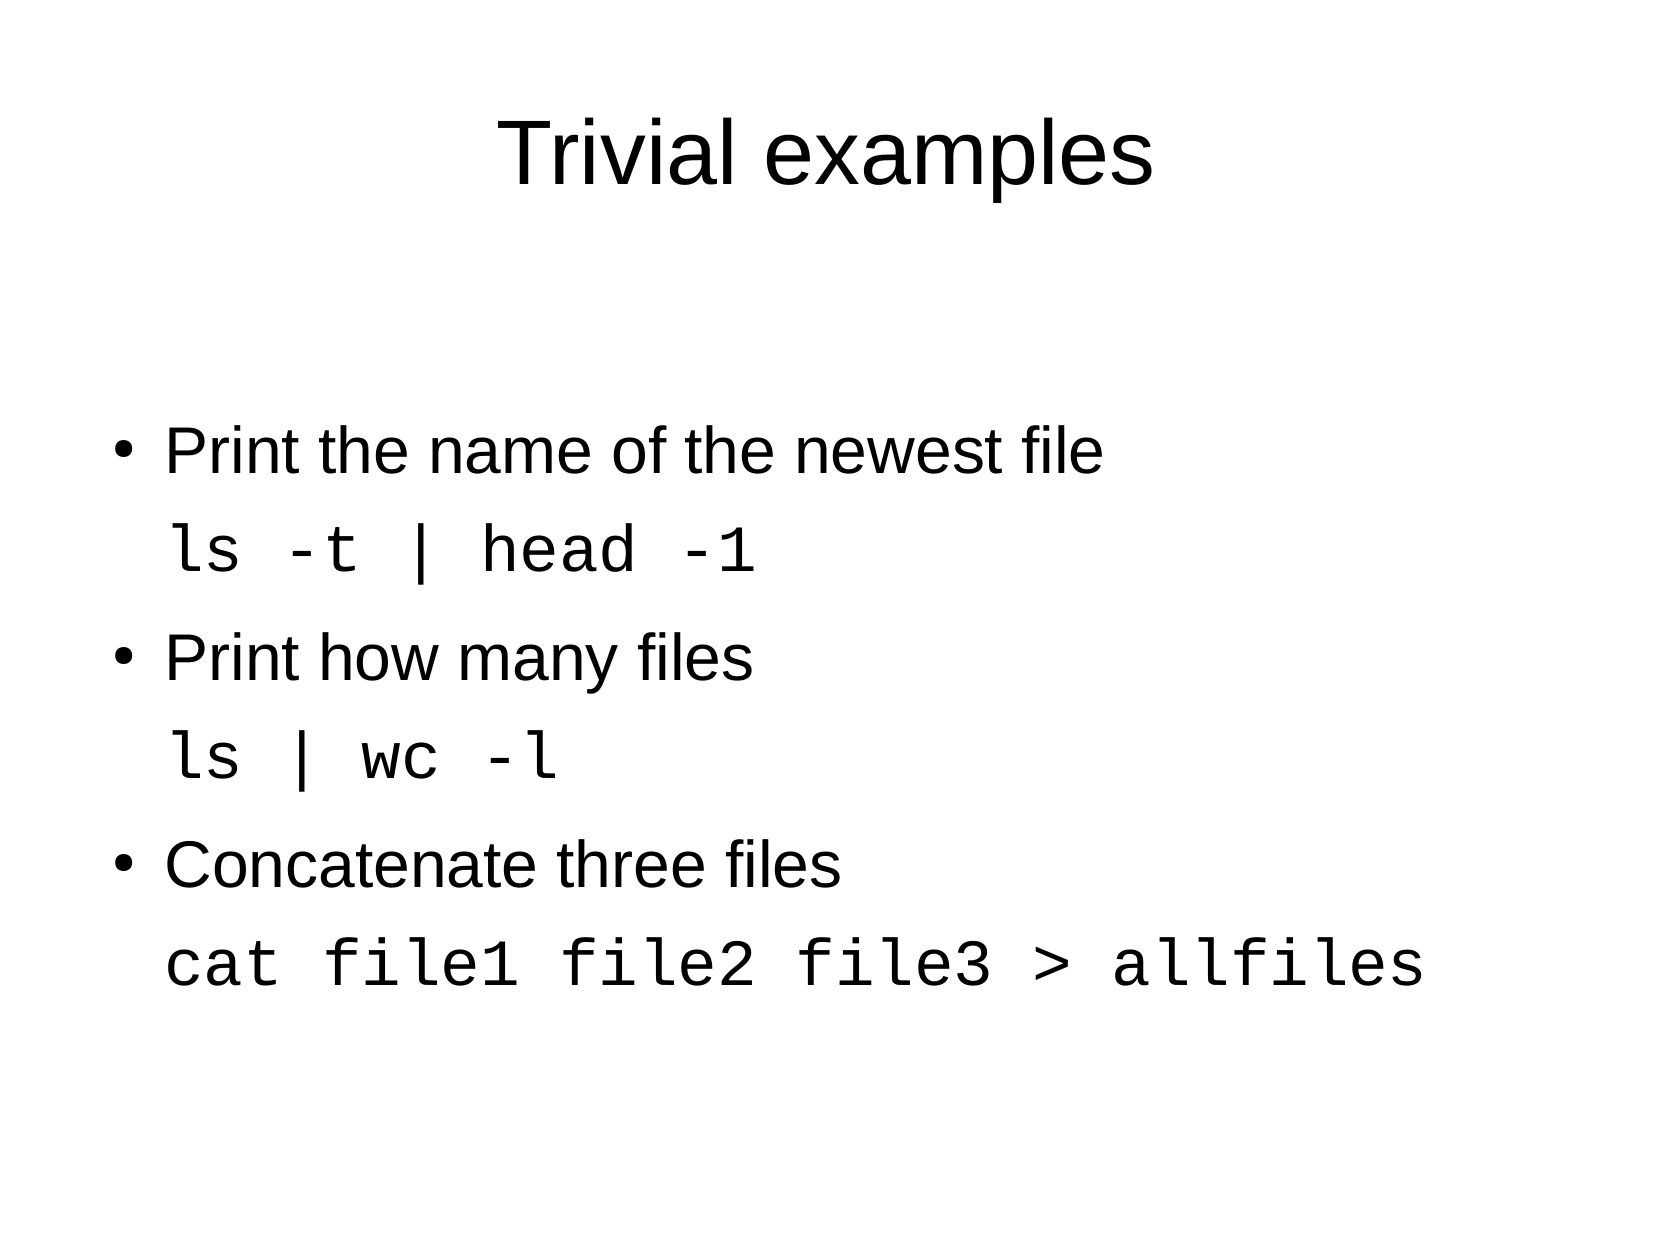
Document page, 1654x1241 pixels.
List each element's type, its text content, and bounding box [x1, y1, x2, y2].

list Print the name of the newest file ls -t | head -1 Print how many files ls | wc -l Concatenate three files cat file1 file2 file3 > allfiles [94, 413, 1550, 1010]
title Trivial examples [82, 49, 1571, 257]
